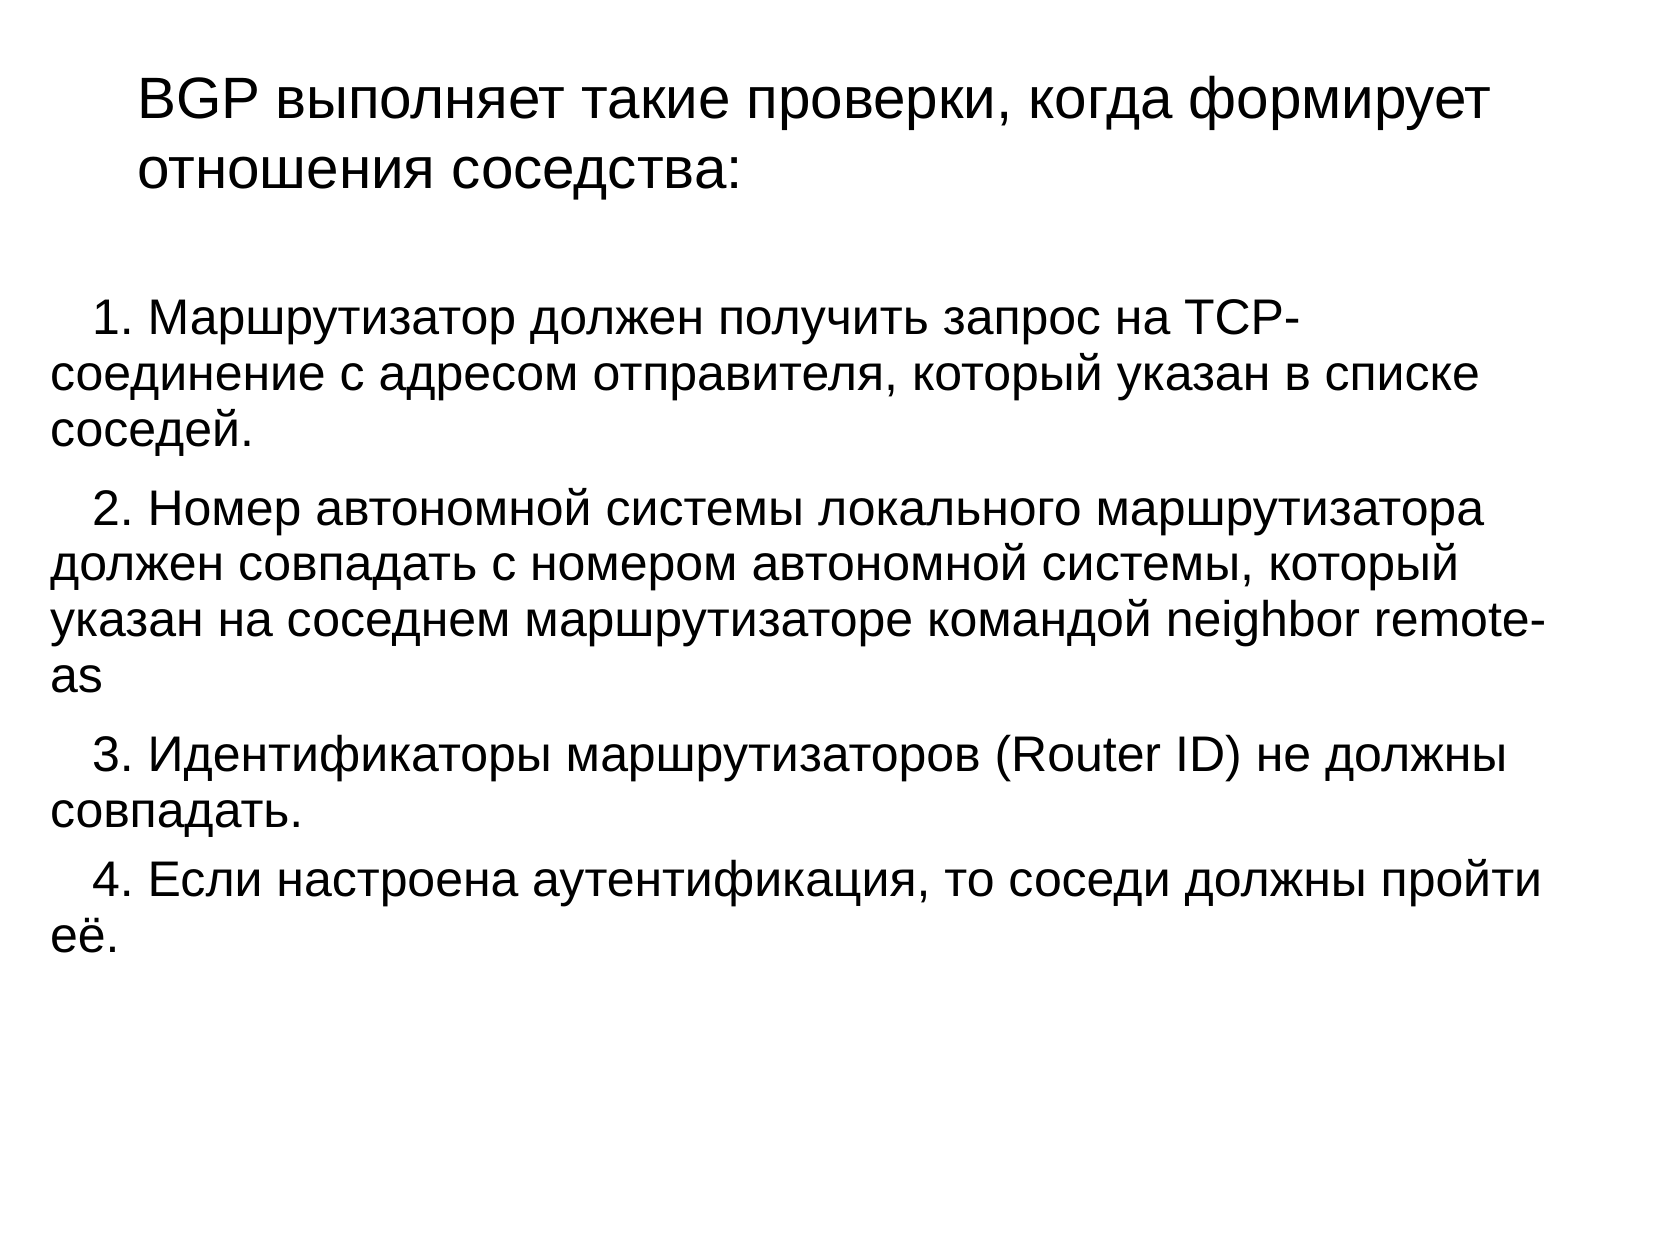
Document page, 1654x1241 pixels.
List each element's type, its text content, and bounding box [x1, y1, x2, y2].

text_box BGP выполняет такие проверки, когда формирует отношения соседства: [123, 41, 1598, 207]
list 1. Маршрутизатор должен получить запрос на TCP-соединение с адресом отправителя, который указан в списке соседей. 2. Номер автономной системы локального маршрутизатора должен совпадать с номером автономной системы, который указан на соседнем маршрутизаторе командой neighbor remote-as 3. Идентификаторы маршрутизаторов (Router ID) не должны совпадать. 4. Если настроена аутентификация, то соседи должны пройти её. [50, 289, 1571, 1185]
